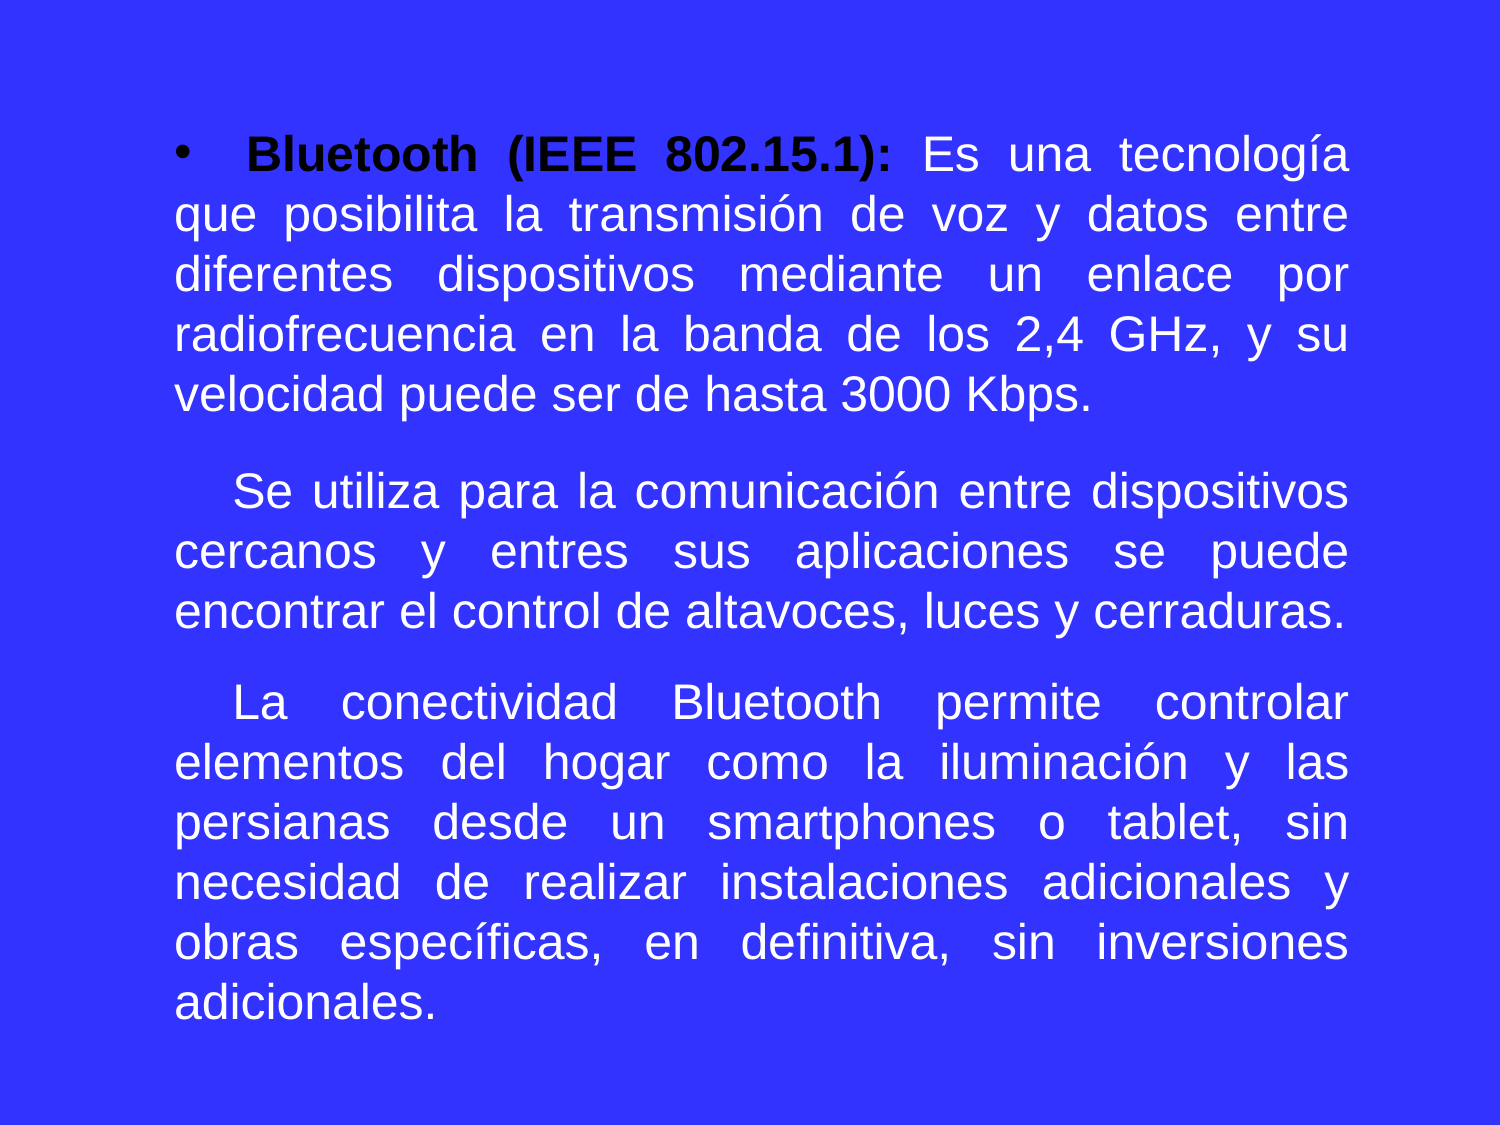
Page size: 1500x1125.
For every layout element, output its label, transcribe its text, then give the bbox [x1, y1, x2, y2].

text_box Bluetooth (IEEE 802.15.1): Es una tecnología que posibilita la transmisión de voz y datos entre diferentes dispositivos mediante un enlace por radiofrecuencia en la banda de los 2,4 GHz, y su velocidad puede ser de hasta 3000 Kbps. [159, 113, 1365, 429]
text_box Se utiliza para la comunicación entre dispositivos cercanos y entres sus aplicaciones se puede encontrar el control de altavoces, luces y cerraduras. La conectividad Bluetooth permite controlar elementos del hogar como la iluminación y las persianas desde un smartphones o tablet, sin necesidad de realizar instalaciones adicionales y obras específicas, en definitiva, sin inversiones adicionales. [159, 450, 1365, 1038]
